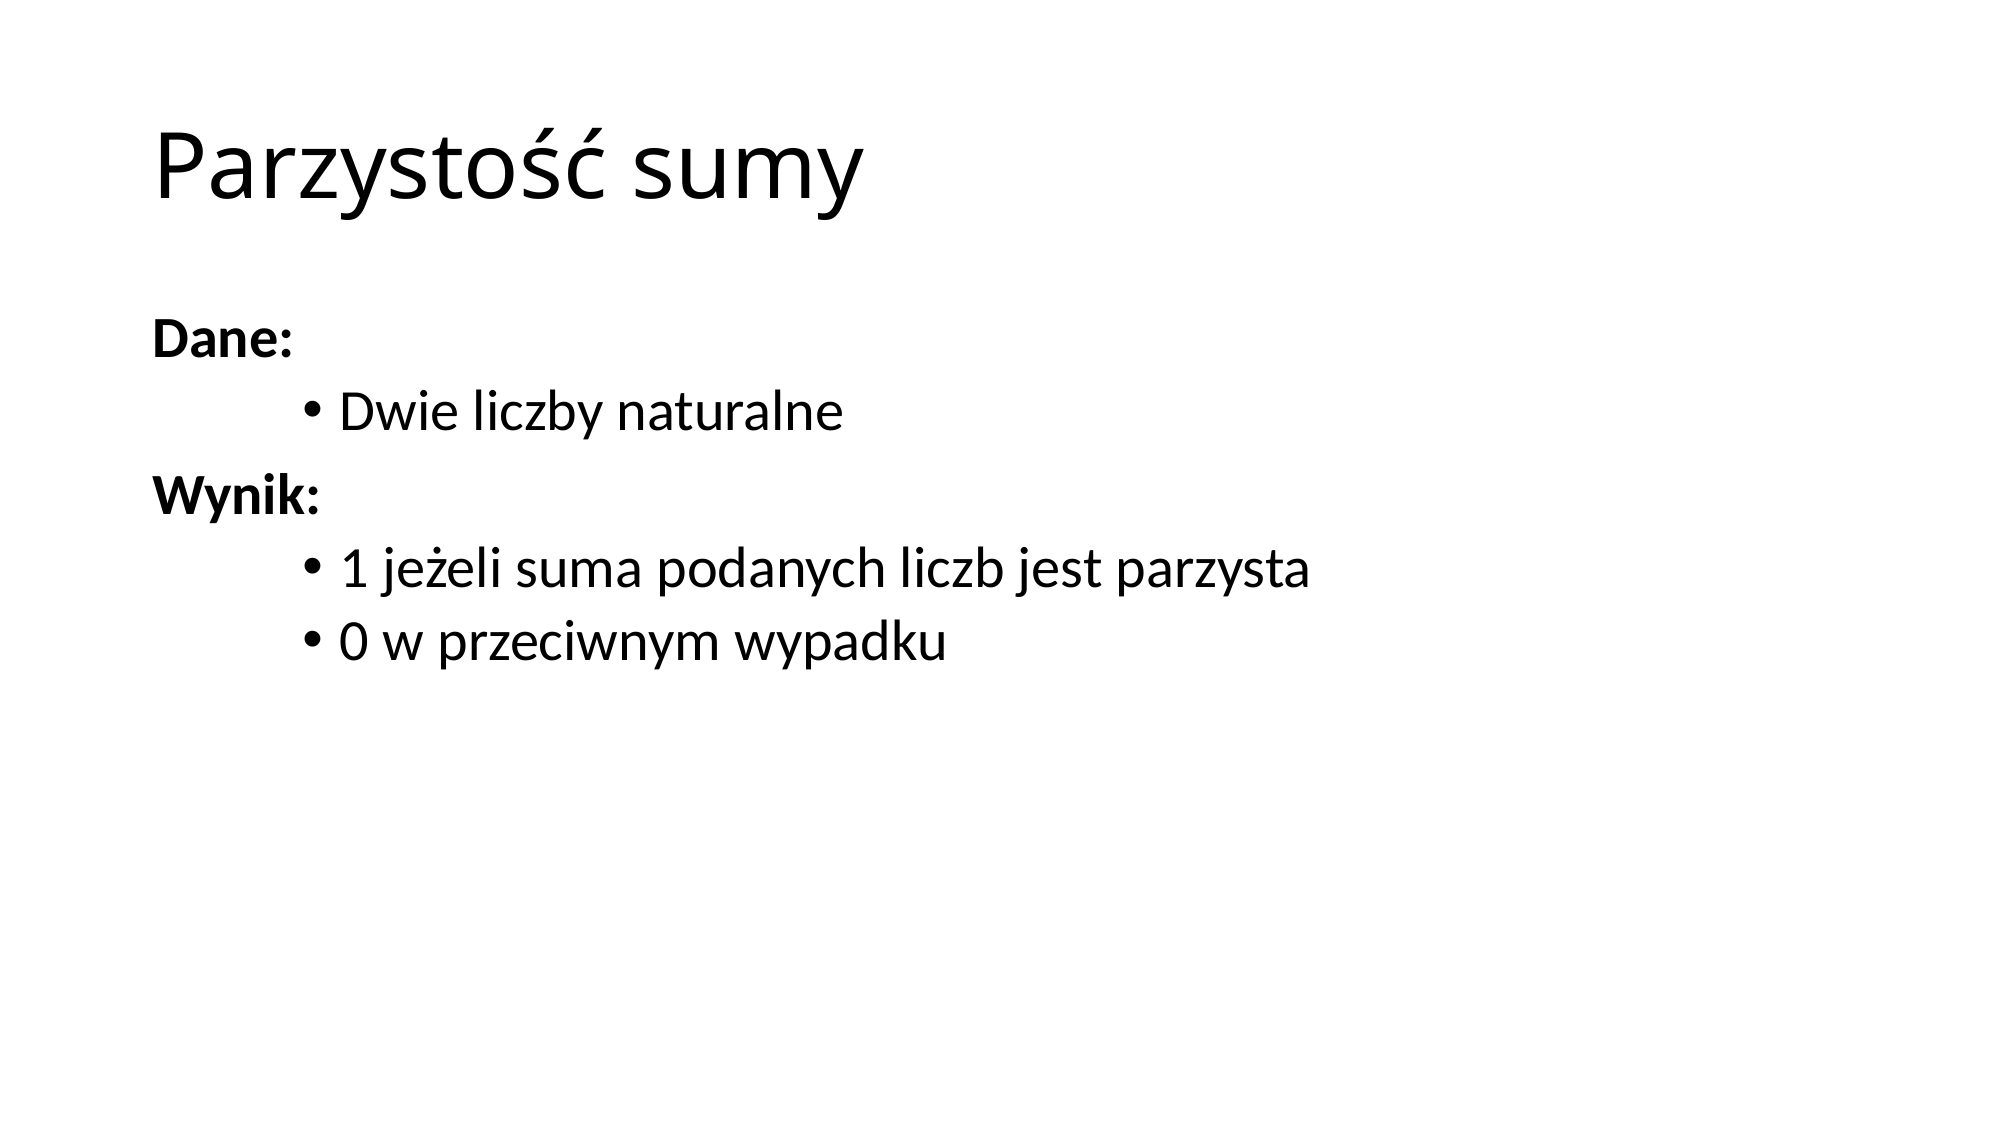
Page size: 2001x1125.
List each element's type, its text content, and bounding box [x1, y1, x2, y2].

list Dane: Dwie liczby naturalne Wynik: 1 jeżeli suma podanych liczb jest parzysta 0 w przeciwnym wypadku [137, 299, 1863, 1014]
title Parzystość sumy [137, 59, 1863, 278]
